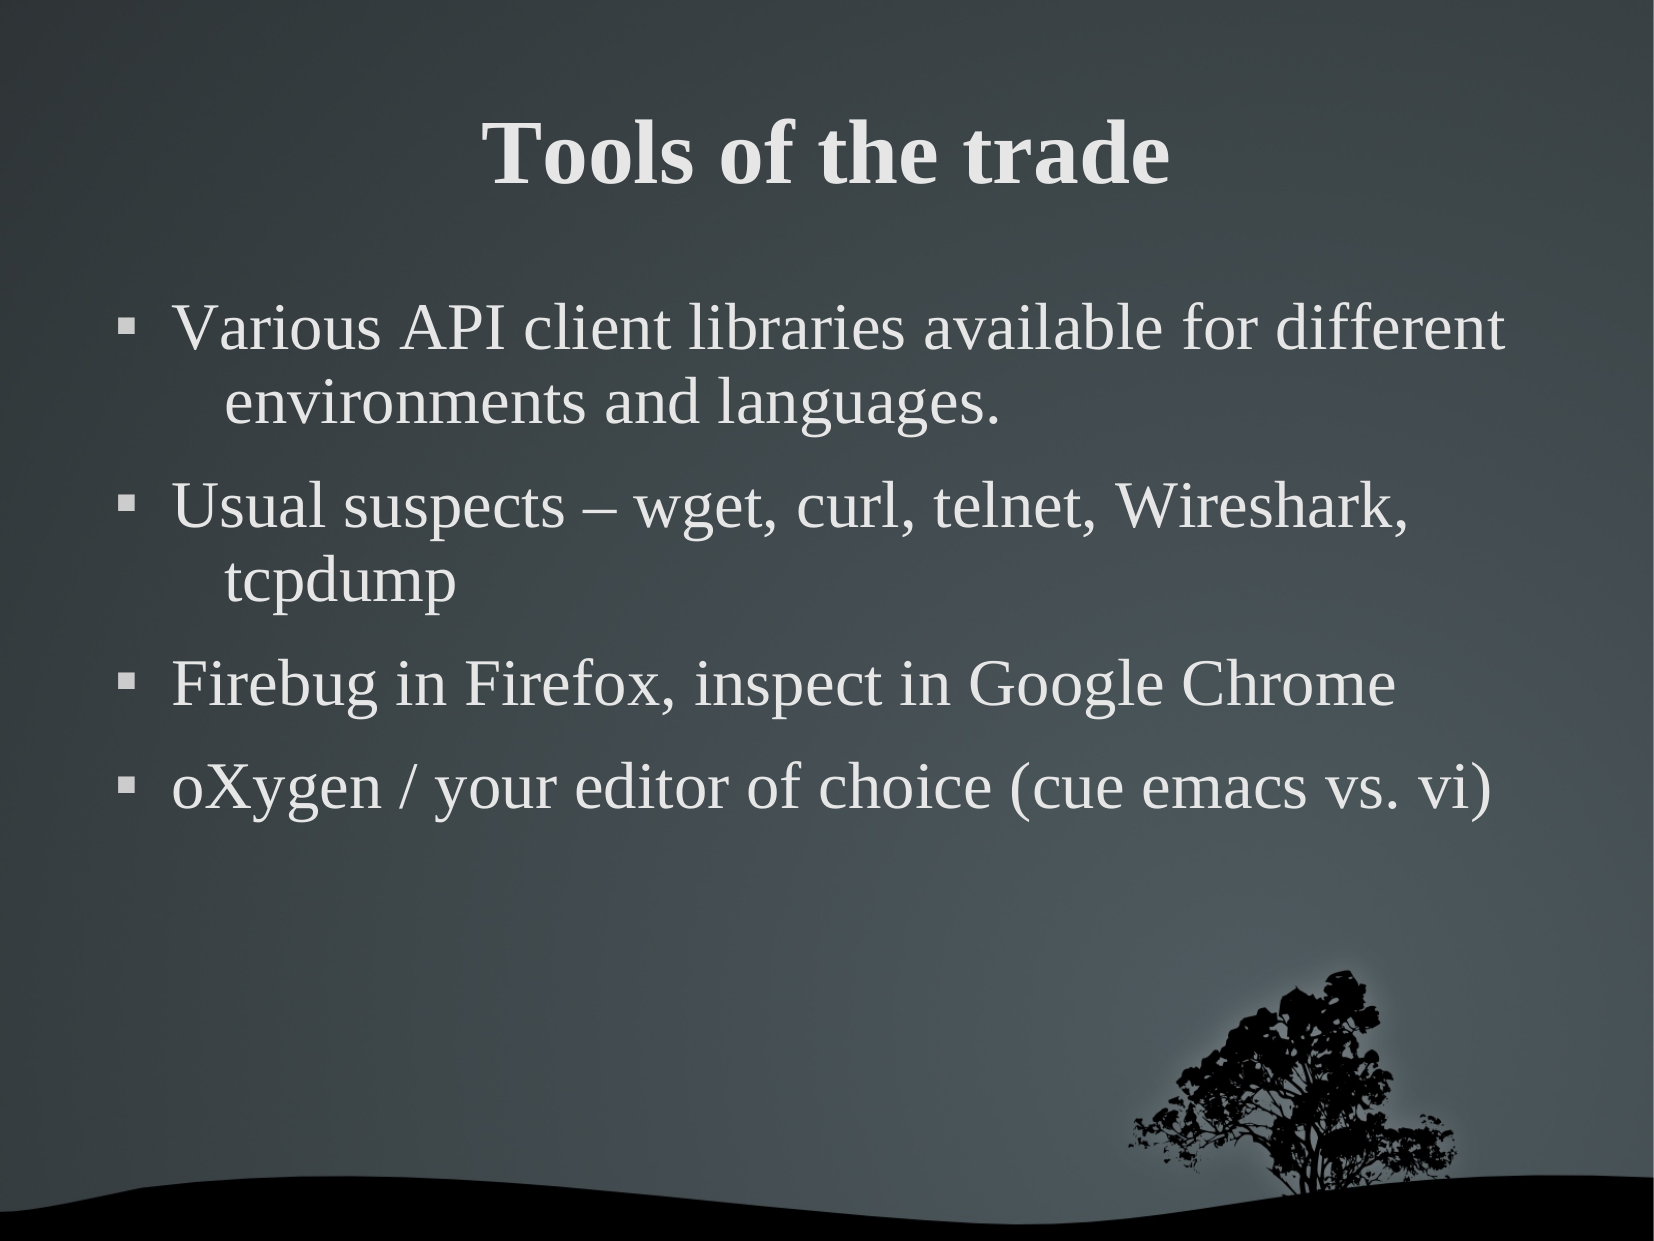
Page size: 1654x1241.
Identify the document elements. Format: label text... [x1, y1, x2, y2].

title Tools of the trade [82, 56, 1571, 250]
picture [0, 0, 1654, 1241]
list Various API client libraries available for different environments and languages. Usual suspects – wget, curl, telnet, Wireshark, tcpdump Firebug in Firefox, inspect in Google Chrome oXygen / your editor of choice (cue emacs vs. vi) [82, 290, 1571, 1094]
